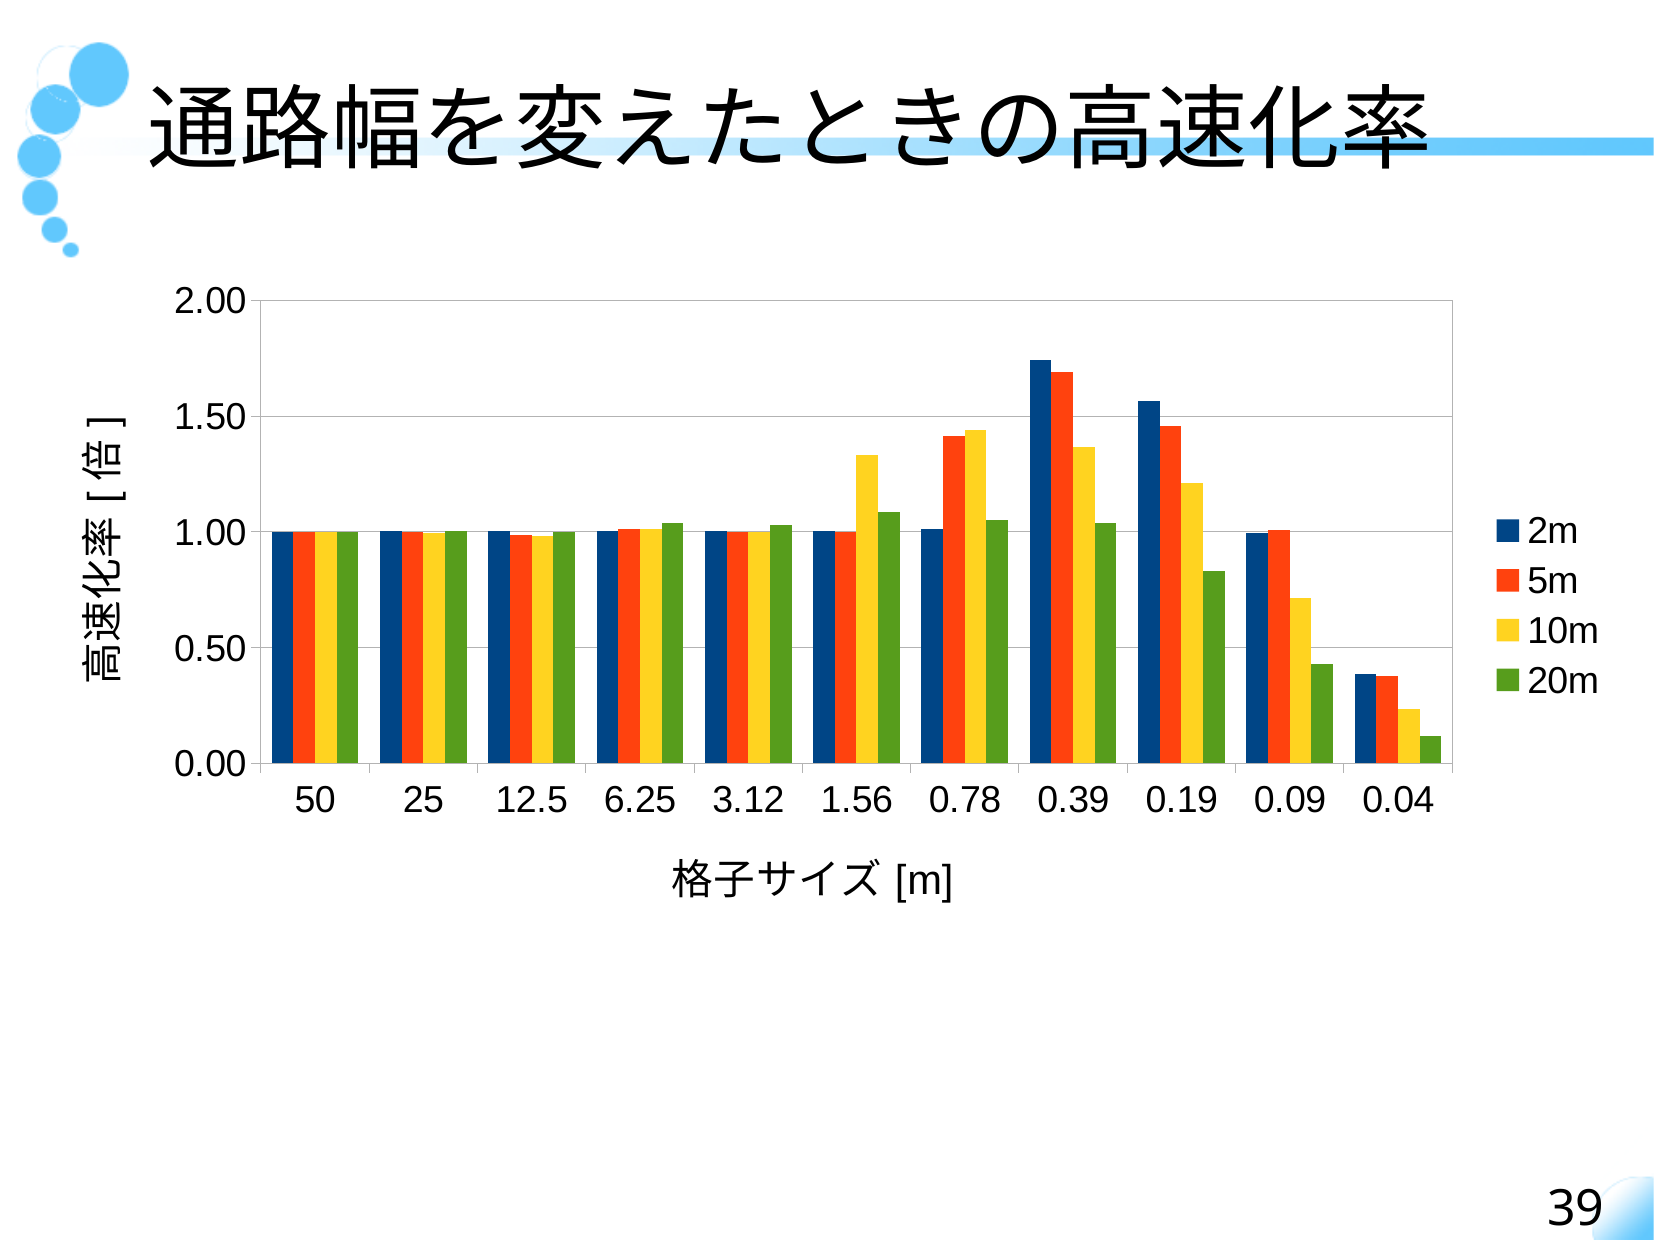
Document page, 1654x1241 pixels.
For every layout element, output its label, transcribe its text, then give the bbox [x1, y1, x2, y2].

chart [29, 265, 1625, 945]
title 通路幅を変えたときの高速化率 [147, 55, 1636, 266]
picture [0, 0, 1654, 1240]
